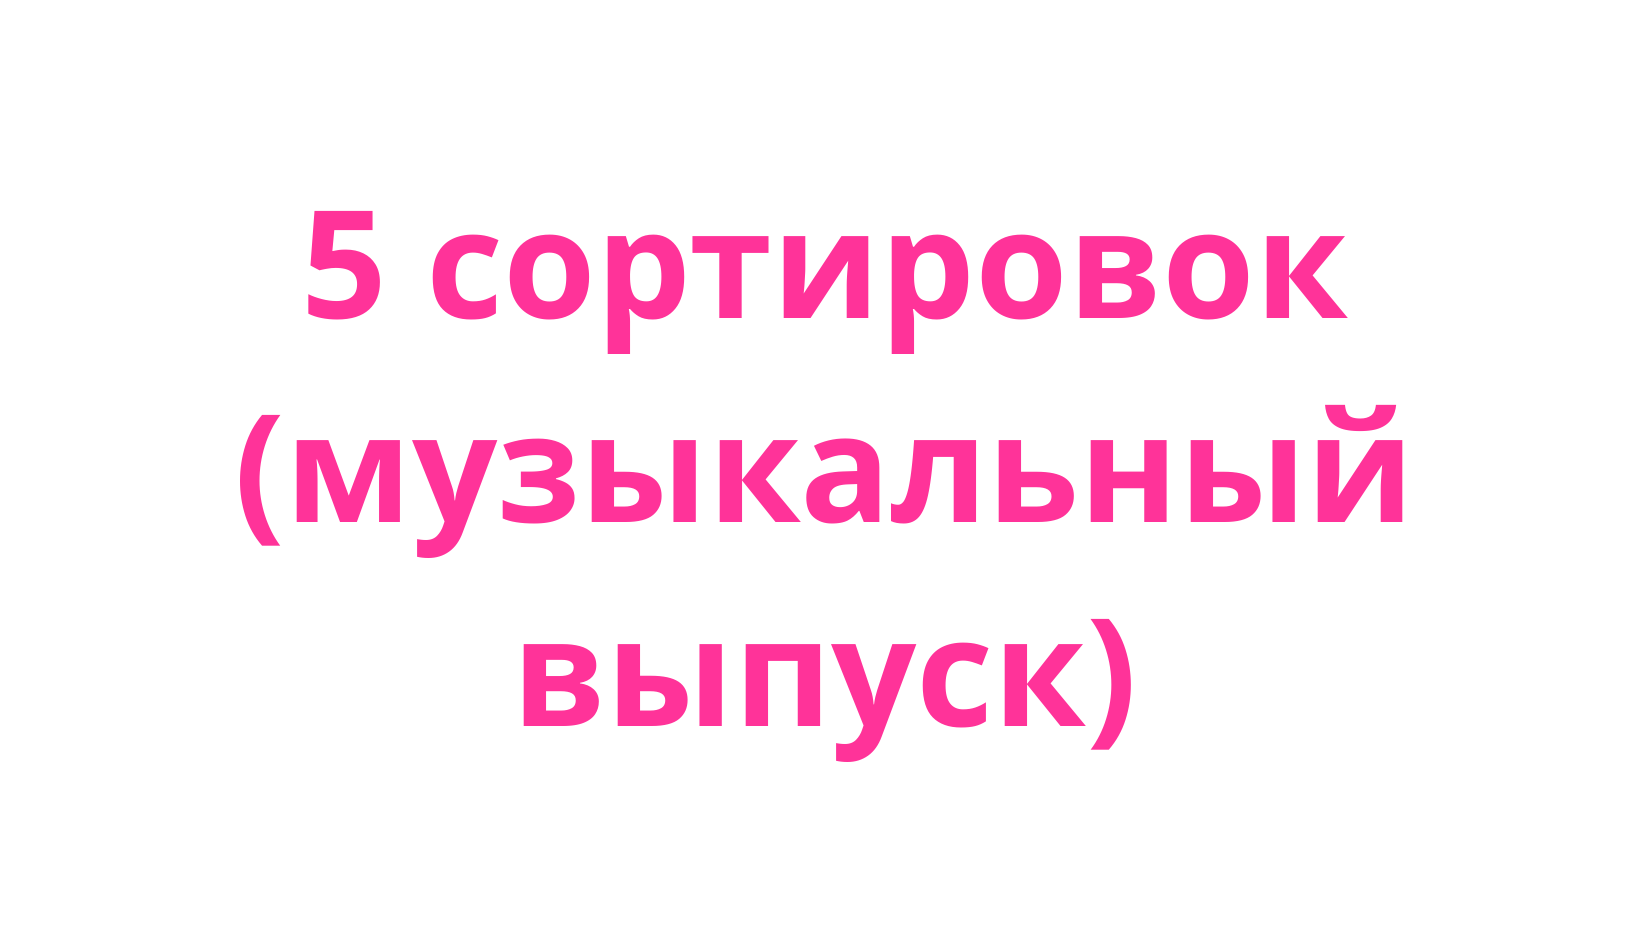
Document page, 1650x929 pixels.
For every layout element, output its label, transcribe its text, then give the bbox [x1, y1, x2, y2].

subtitle 5 сортировок (музыкальный выпуск) [0, 0, 1650, 929]
